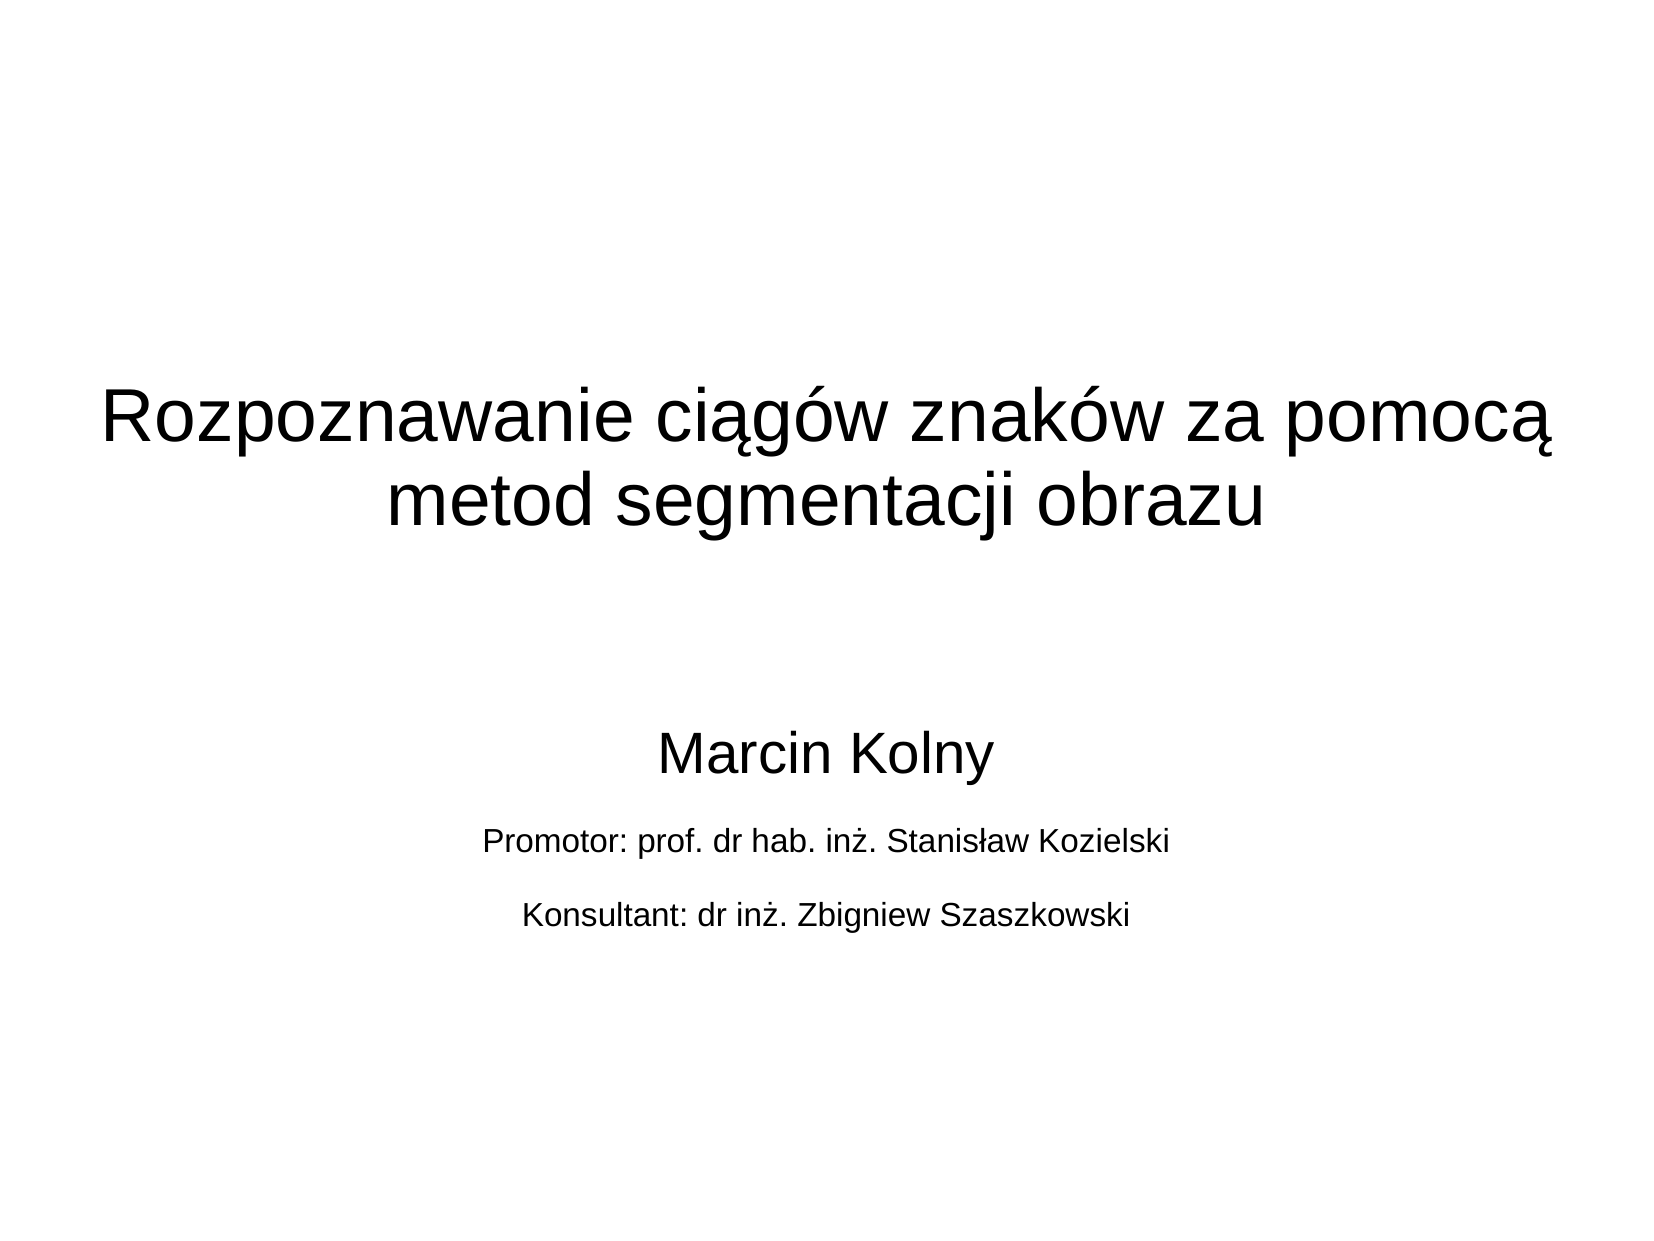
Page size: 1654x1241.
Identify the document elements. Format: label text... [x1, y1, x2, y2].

title Rozpoznawanie ciągów znaków za pomocą metod segmentacji obrazu [82, 300, 1571, 616]
subtitle Marcin Kolny Promotor: prof. dr hab. inż. Stanisław Kozielski Konsultant: dr inż. Zbigniew Szaszkowski [82, 645, 1571, 1010]
